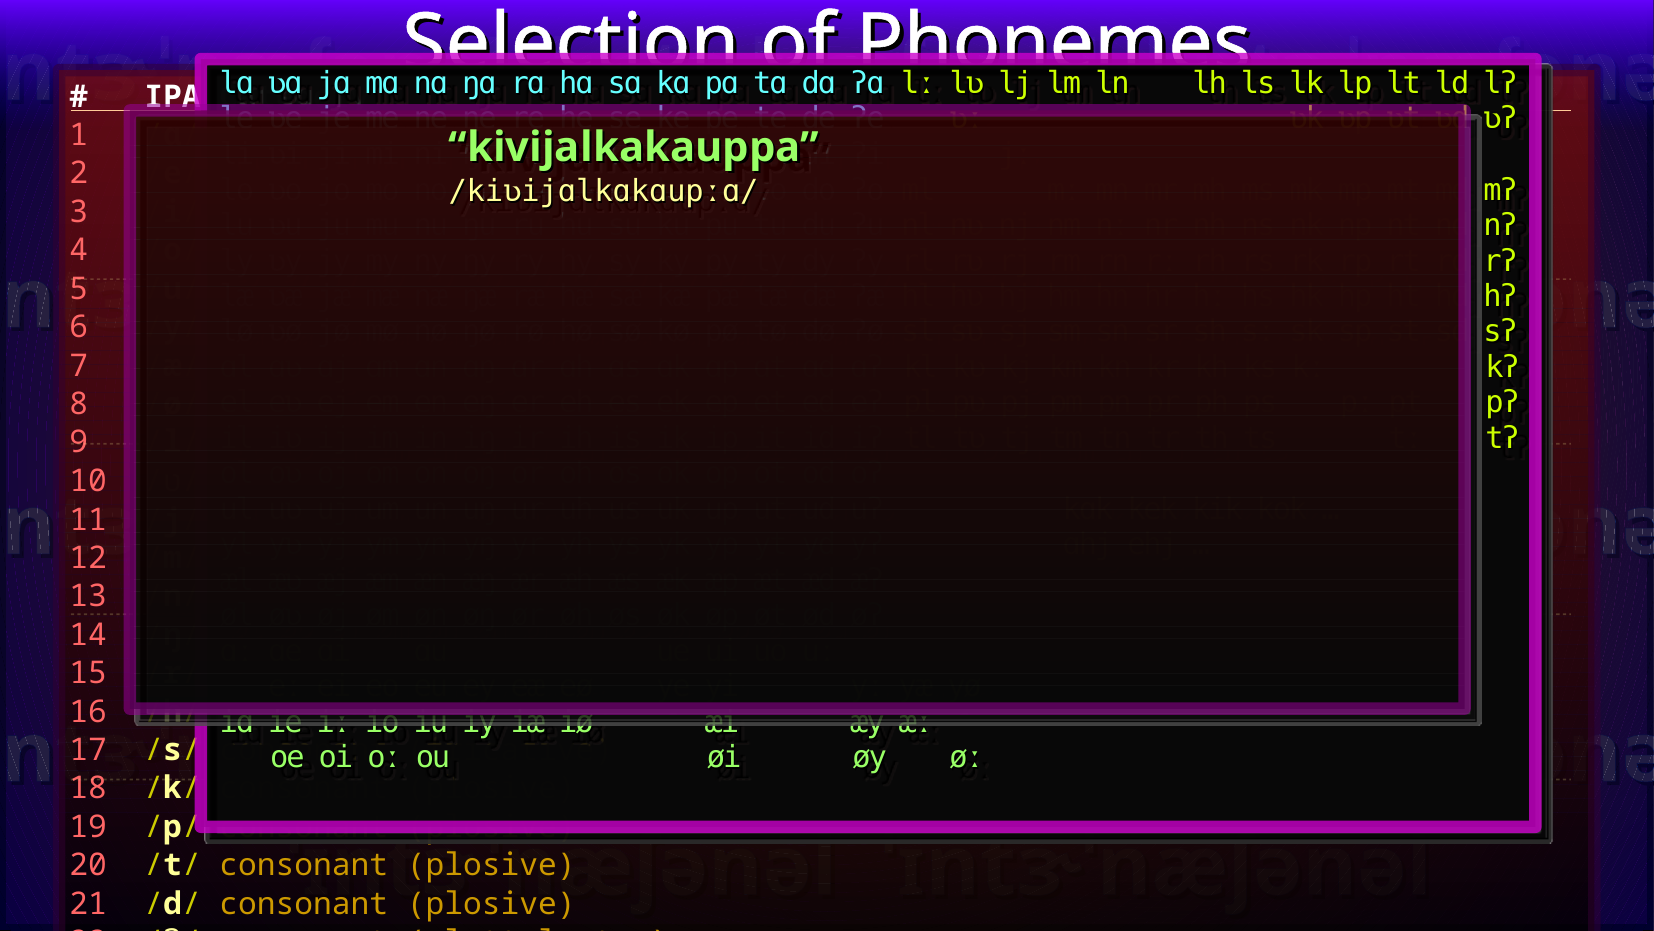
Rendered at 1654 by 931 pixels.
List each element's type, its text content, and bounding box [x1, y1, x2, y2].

text_box # IPA Category 1 /ɑ/ vowel 2 /e/ vowel 3 /i/ vowel 4 /o/ vowel 5 /u/ vowel 6 /y/ vowel 7 /æ/ vowel 8 /ø/ vowel 9 /l/ consonant (approximant) 10 /ʋ/ consonant (approximant) 11 /j/ consonant (approximant) 12 /m/ consonant (nasal) 13 /n/ consonant (nasal) 14 /ŋ/ consonant (nasal) 15 /r/ consonant (trill) 16 /h/ consonant (fricative) 17 /s/ consonant (fricative) 18 /k/ consonant (plosive) 19 /p/ consonant (plosive) 20 /t/ consonant (plosive) 21 /d/ consonant (plosive) 22 /ʔ/ consonant (glottal stop) [59, 70, 1595, 898]
text_box “kivijalkakauppa” /kiʋijɑlkɑkɑupːɑ/ [129, 110, 1465, 709]
text_box lɑ ʋɑ jɑ mɑ nɑ ŋɑ rɑ hɑ sɑ kɑ pɑ tɑ dɑ ʔɑ lː lʋ lj lm ln lh ls lk lp lt ld lʔ le ʋe je me ne ŋe re he se ke pe te de ʔe ʋː ʋk ʋp ʋt ʋd ʋʔ li ʋi ji mi ni ŋi ri hi si ki pi ti di ʔi jː lo ʋo jo mo no ŋo ro ho so ko po to do ʔo ml mː mn mr mh ms mk mp mt md mʔ lu ʋu ju mu nu ŋu ru hu su ku pu tu du ʔu nl nʋ nj nm nː nr nh ns nk np nt nd nʔ ly ʋy jy my ny ŋy ry hy sy ky py ty dy ʔy rl rʋ rj rm rn rː rh rs rk rp rt rd rʔ læ ʋæ jæ mæ næ ŋæ ræ hæ sæ kæ pæ tæ dæ ʔæ hl hʋ hj hm hn hr hː hs hk hp ht hd hʔ lø ʋø jø mø nø ŋø rø hø sø kø pø tø dø ʔø sl sʋ sj sm sn sr sh sː sk sp st sd sʔ ɑl ɑʋ ɑj ɑm ɑn ɑŋ ɑr ɑh ɑs ɑk ɑp ɑt ɑd ɑʔ kl kʋ kj km kn kr kh ks kː kʔ el eʋ ej em en eŋ er eh es ek ep et ed eʔ pl pʋ pj pm pn pr ph ps pː pt pʔ il iʋ ij im in iŋ ir ih is ik ip it id iʔ tl tʋ tj tm tn tr th ts tː tʔ ol oʋ oj om on oŋ or oh os ok op ot od oʔ ul uʋ uj um un uŋ ur uh us uk up ut ud uʔ kɑk kek kik kok … yl yʋ yj ym yn yŋ yr yh ys yk yp yt yd yʔ ɑhj ehj … æl æʋ æj æm æn æŋ ær æh æs æk æp æt æd æʔ øl øʋ øj øm øn øŋ ør øh øs øk øp øt ød øʔ ɑː ɑe ɑi ɑu ue ui uo uː eː ei eo eu ey eæ eø ye yi yː yæ yø iɑ ie iː io iu iy iæ iø æi æy æː oe oi oː ou øi øy øː [200, 59, 1536, 827]
title Selection of Phonemes [0, 0, 1654, 130]
